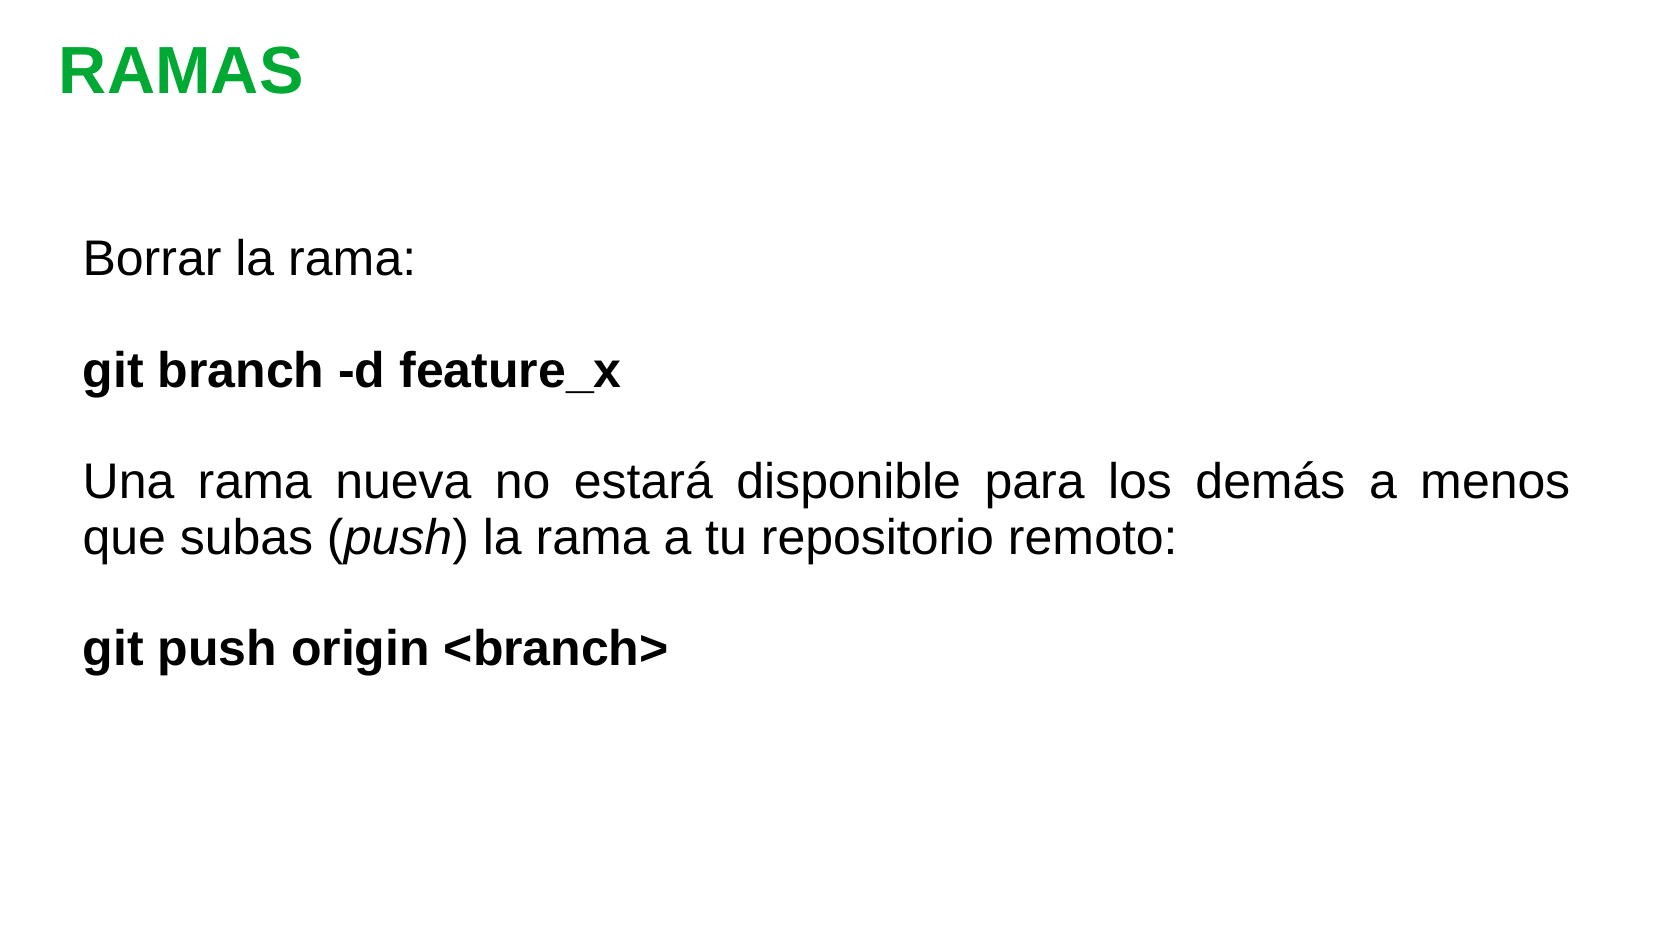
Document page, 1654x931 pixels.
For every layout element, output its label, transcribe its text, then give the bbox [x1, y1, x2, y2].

title RAMAS [59, 24, 1548, 118]
subtitle Borrar la rama: git branch -d feature_x Una rama nueva no estará disponible para los demás a menos que subas (push) la rama a tu repositorio remoto: git push origin <branch> [82, 118, 1571, 788]
